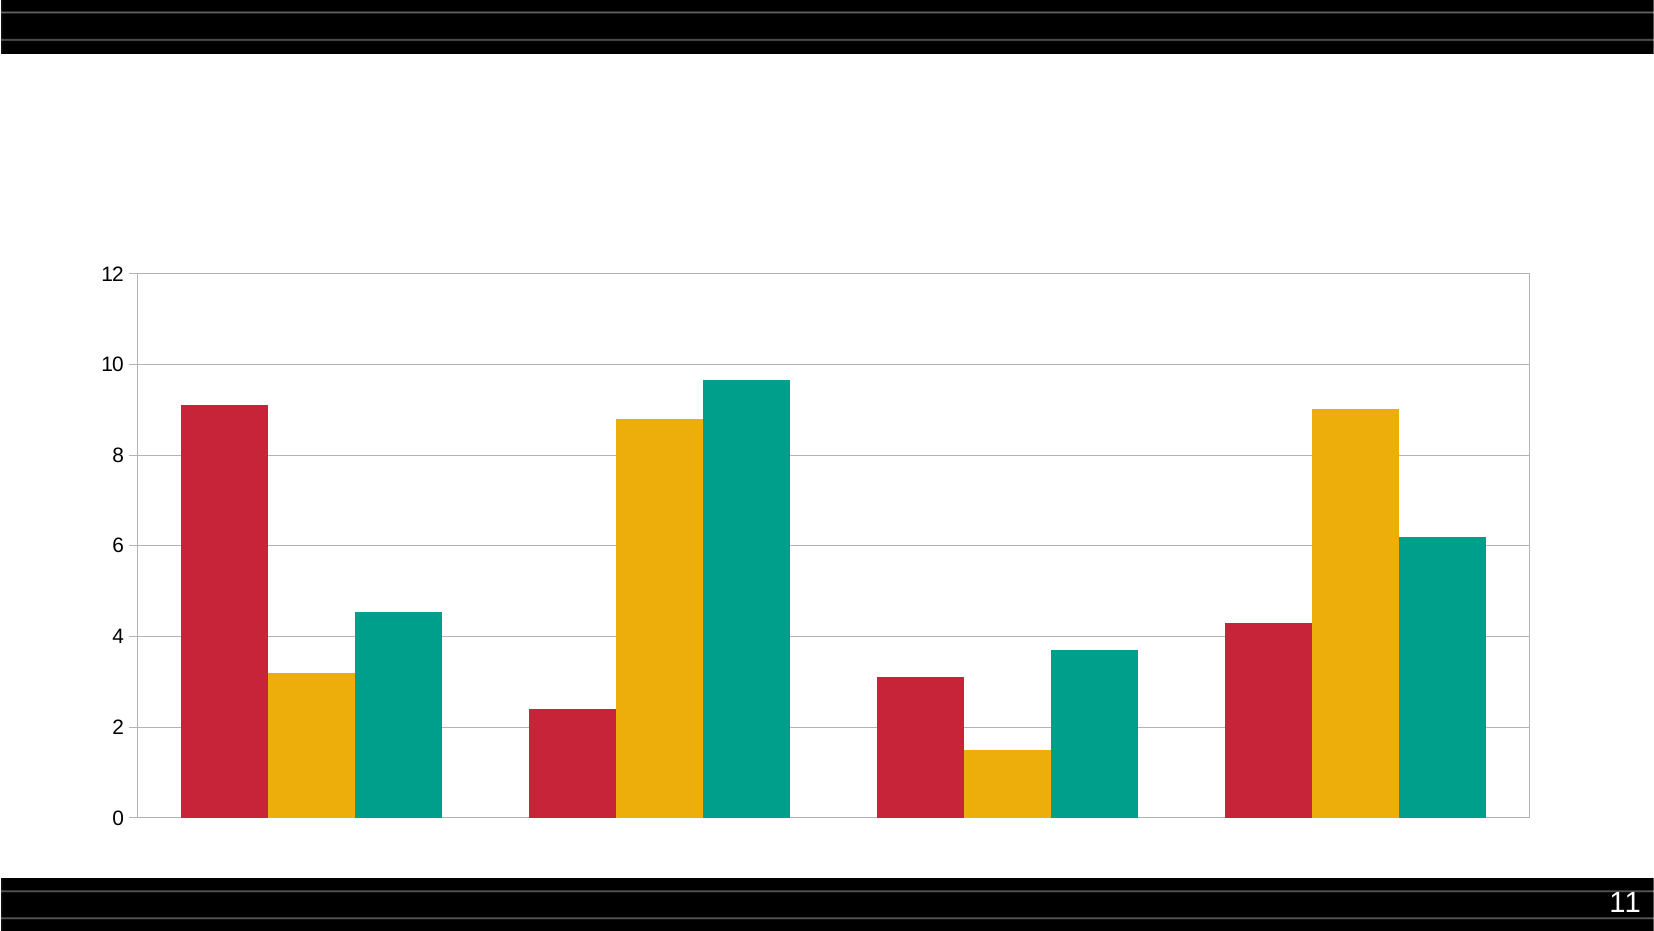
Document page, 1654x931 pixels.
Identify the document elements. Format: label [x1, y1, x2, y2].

picture [1, 0, 1654, 54]
chart [71, 250, 1559, 842]
picture [1, 878, 1654, 931]
